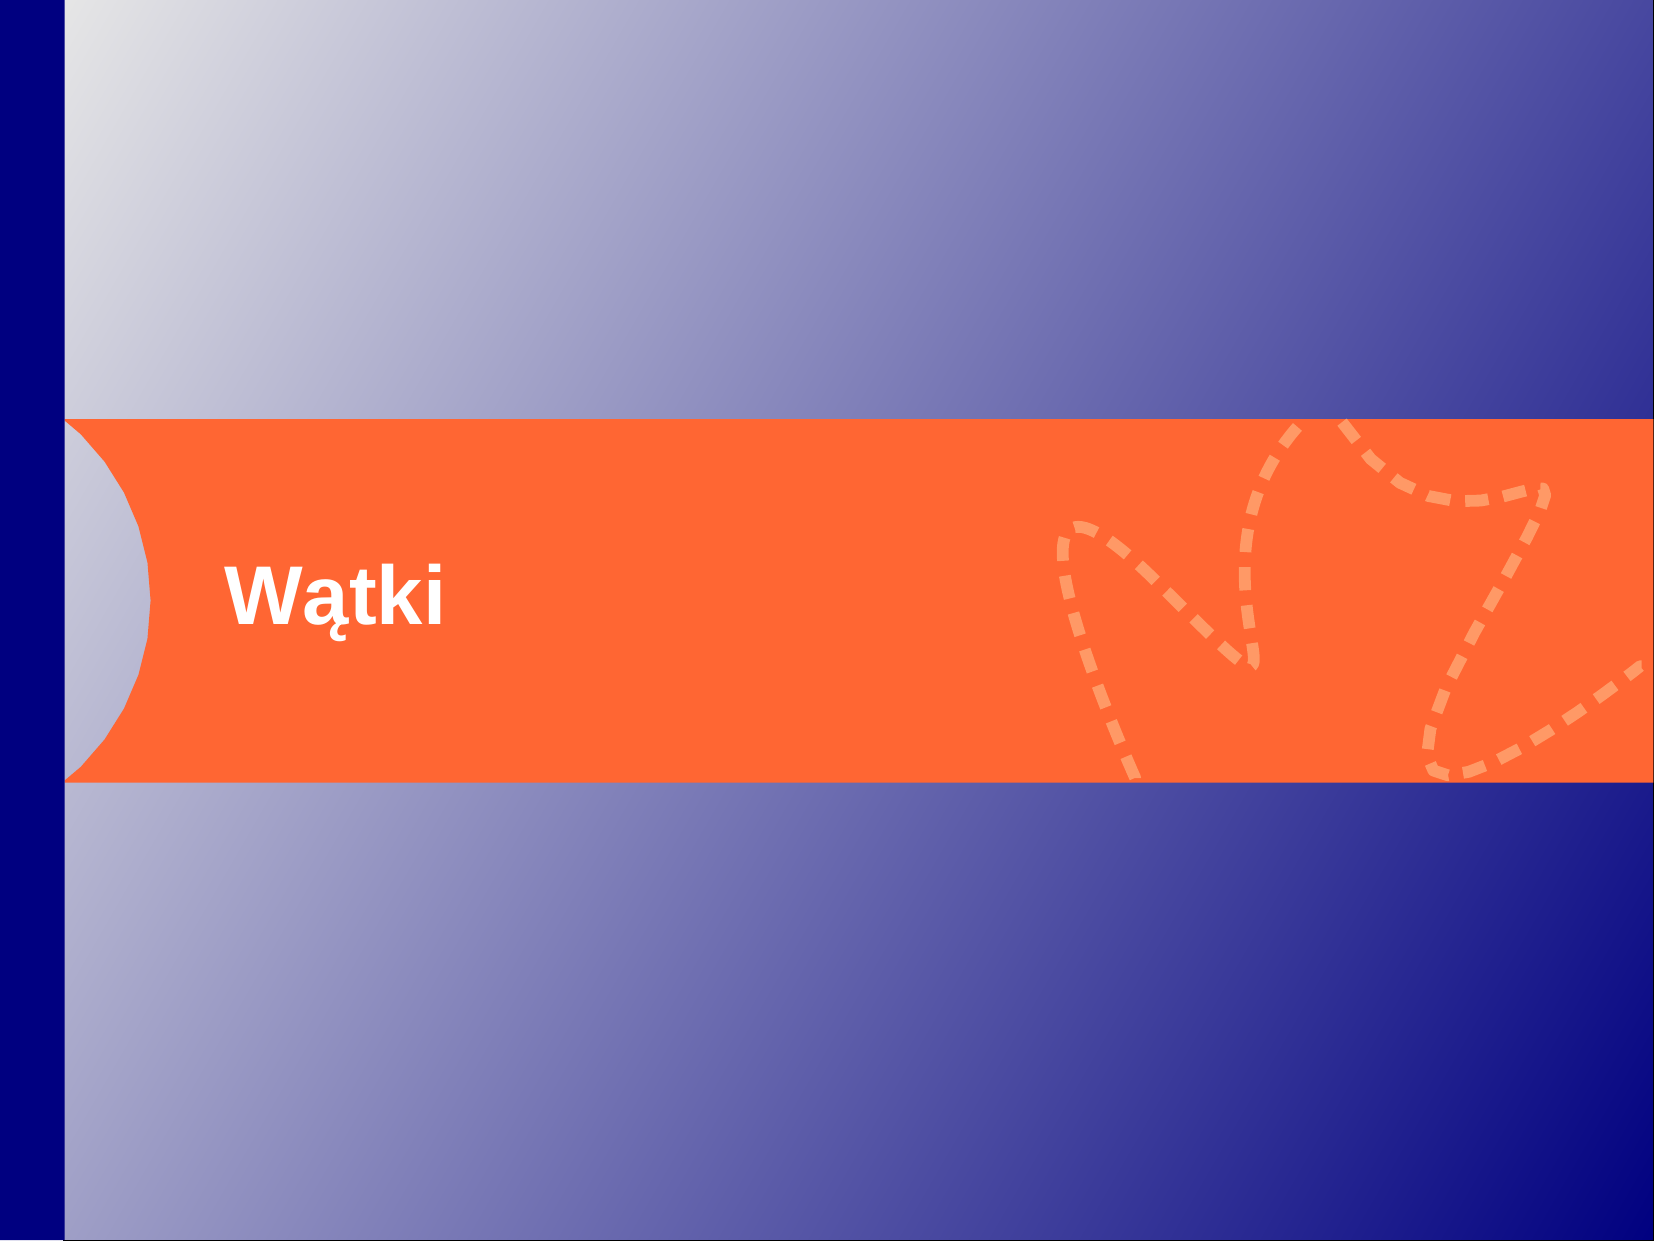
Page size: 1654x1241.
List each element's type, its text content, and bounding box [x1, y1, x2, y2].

title Wątki [224, 497, 1093, 704]
